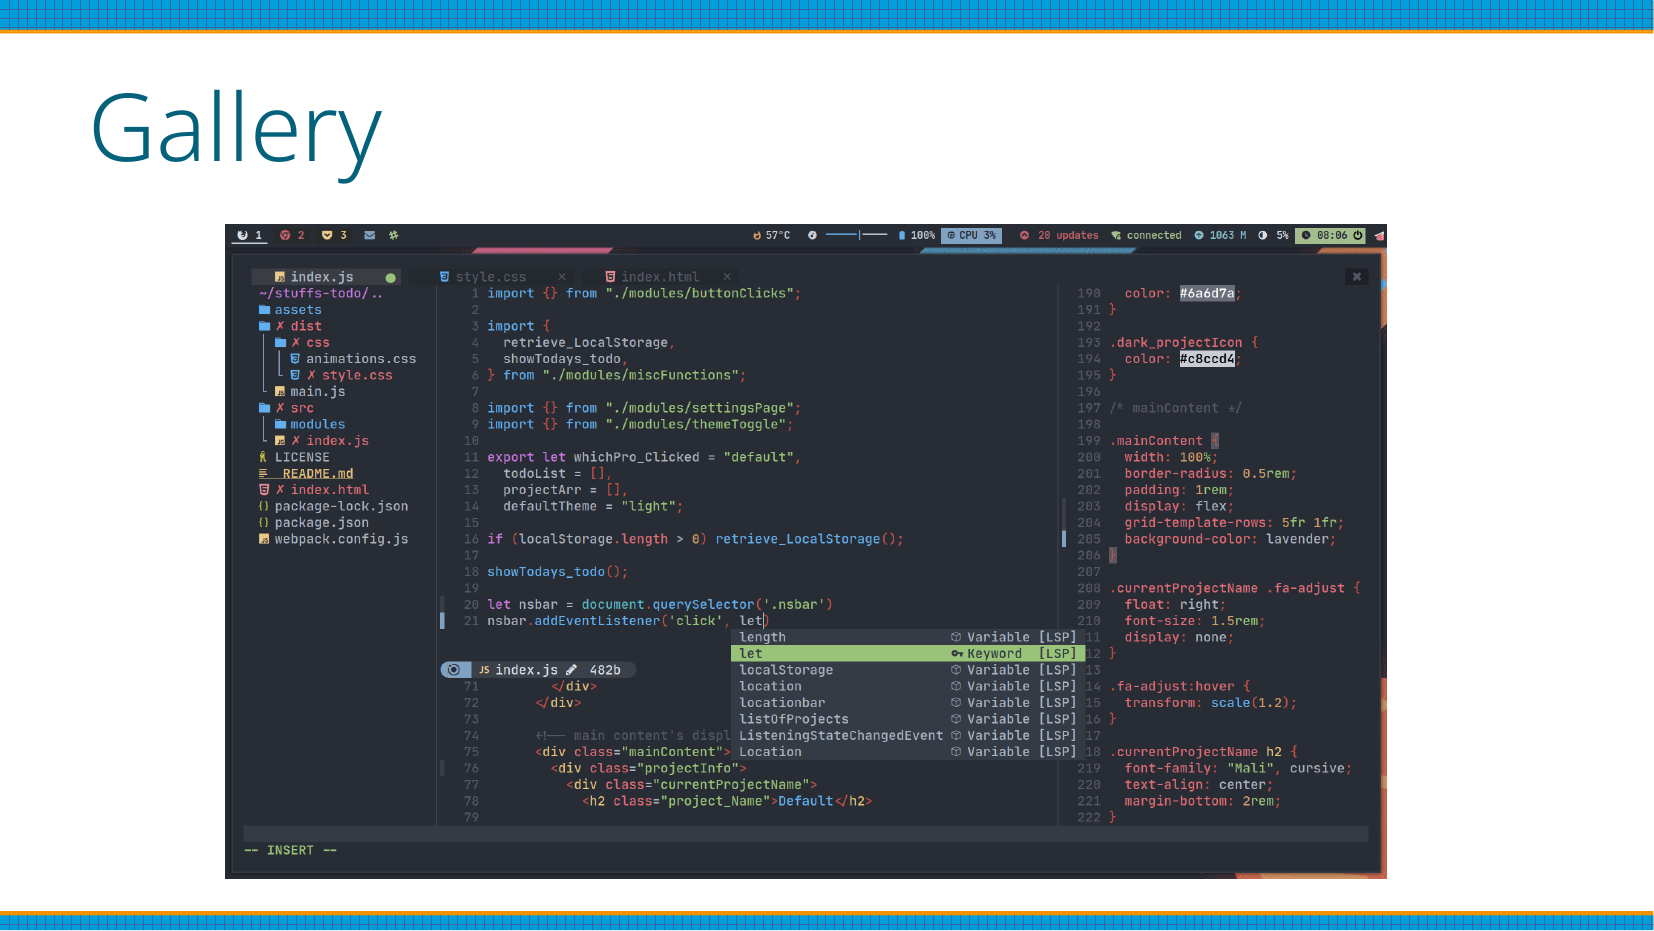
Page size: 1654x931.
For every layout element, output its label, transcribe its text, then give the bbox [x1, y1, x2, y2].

title Gallery [88, 44, 1565, 207]
picture [225, 224, 1387, 879]
